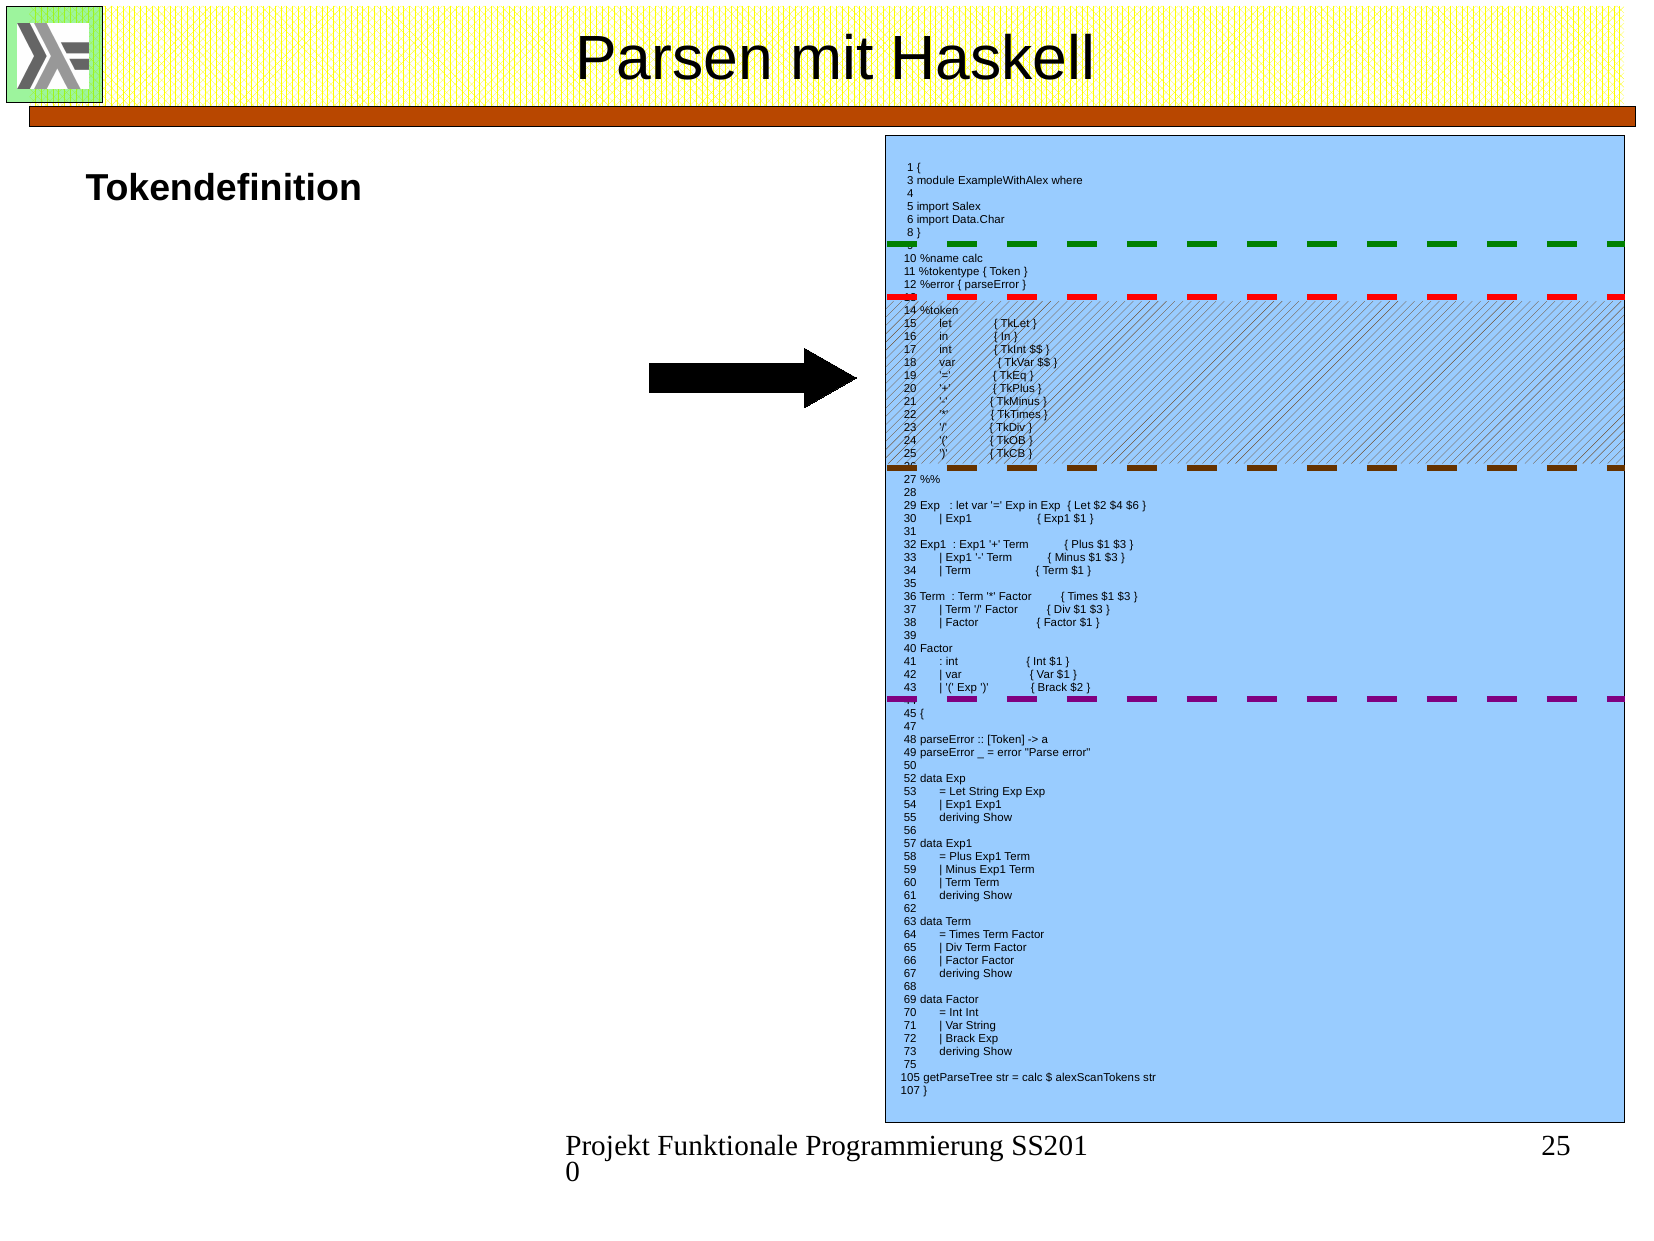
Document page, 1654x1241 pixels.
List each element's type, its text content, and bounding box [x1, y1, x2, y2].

text_box 1 { 3 module ExampleWithAlex where 4 5 import Salex 6 import Data.Char 8 } 9 10 %name calc 11 %tokentype { Token } 12 %error { parseError } 13 14 %token 15 let { TkLet } 16 in { In } 17 int { TkInt $$ } 18 var { TkVar $$ } 19 '=' { TkEq } 20 '+' { TkPlus } 21 '-' { TkMinus } 22 '*' { TkTimes } 23 '/' { TkDiv } 24 '(' { TkOB } 25 ')' { TkCB } 26 27 %% 28 29 Exp : let var '=' Exp in Exp { Let $2 $4 $6 } 30 | Exp1 { Exp1 $1 } 31 32 Exp1 : Exp1 '+' Term { Plus $1 $3 } 33 | Exp1 '-' Term { Minus $1 $3 } 34 | Term { Term $1 } 35 36 Term : Term '*' Factor { Times $1 $3 } 37 | Term '/' Factor { Div $1 $3 } 38 | Factor { Factor $1 } 39 40 Factor 41 : int { Int $1 } 42 | var { Var $1 } 43 | '(' Exp ')' { Brack $2 } 44 45 { 47 48 parseError :: [Token] -> a 49 parseError _ = error "Parse error" 50 52 data Exp 53 = Let String Exp Exp 54 | Exp1 Exp1 55 deriving Show 56 57 data Exp1 58 = Plus Exp1 Term 59 | Minus Exp1 Term 60 | Term Term 61 deriving Show 62 63 data Term 64 = Times Term Factor 65 | Div Term Factor 66 | Factor Factor 67 deriving Show 68 69 data Factor 70 = Int Int 71 | Var String 72 | Brack Exp 73 deriving Show 75 105 getParseTree str = calc $ alexScanTokens str 107 } [885, 135, 1625, 301]
picture [17, 23, 89, 89]
title Parsen mit Haskell [206, 15, 1465, 101]
text_box [885, 301, 1625, 464]
text_box [6, 5, 1636, 127]
text_box Tokendefinition [70, 159, 839, 987]
text_box 1 { 3 module ExampleWithAlex where 4 5 import Salex 6 import Data.Char 8 } 9 10 %name calc 11 %tokentype { Token } 12 %error { parseError } 13 14 %token 15 let { TkLet } 16 in { In } 17 int { TkInt $$ } 18 var { TkVar $$ } 19 '=' { TkEq } 20 '+' { TkPlus } 21 '-' { TkMinus } 22 '*' { TkTimes } 23 '/' { TkDiv } 24 '(' { TkOB } 25 ')' { TkCB } 26 27 %% 28 29 Exp : let var '=' Exp in Exp { Let $2 $4 $6 } 30 | Exp1 { Exp1 $1 } 31 32 Exp1 : Exp1 '+' Term { Plus $1 $3 } 33 | Exp1 '-' Term { Minus $1 $3 } 34 | Term { Term $1 } 35 36 Term : Term '*' Factor { Times $1 $3 } 37 | Term '/' Factor { Div $1 $3 } 38 | Factor { Factor $1 } 39 40 Factor 41 : int { Int $1 } 42 | var { Var $1 } 43 | '(' Exp ')' { Brack $2 } 44 45 { 47 48 parseError :: [Token] -> a 49 parseError _ = error "Parse error" 50 52 data Exp 53 = Let String Exp Exp 54 | Exp1 Exp1 55 deriving Show 56 57 data Exp1 58 = Plus Exp1 Term 59 | Minus Exp1 Term 60 | Term Term 61 deriving Show 62 63 data Term 64 = Times Term Factor 65 | Div Term Factor 66 | Factor Factor 67 deriving Show 68 69 data Factor 70 = Int Int 71 | Var String 72 | Brack Exp 73 deriving Show 75 105 getParseTree str = calc $ alexScanTokens str 107 } [885, 464, 1625, 1123]
text_box [839, 368, 857, 388]
